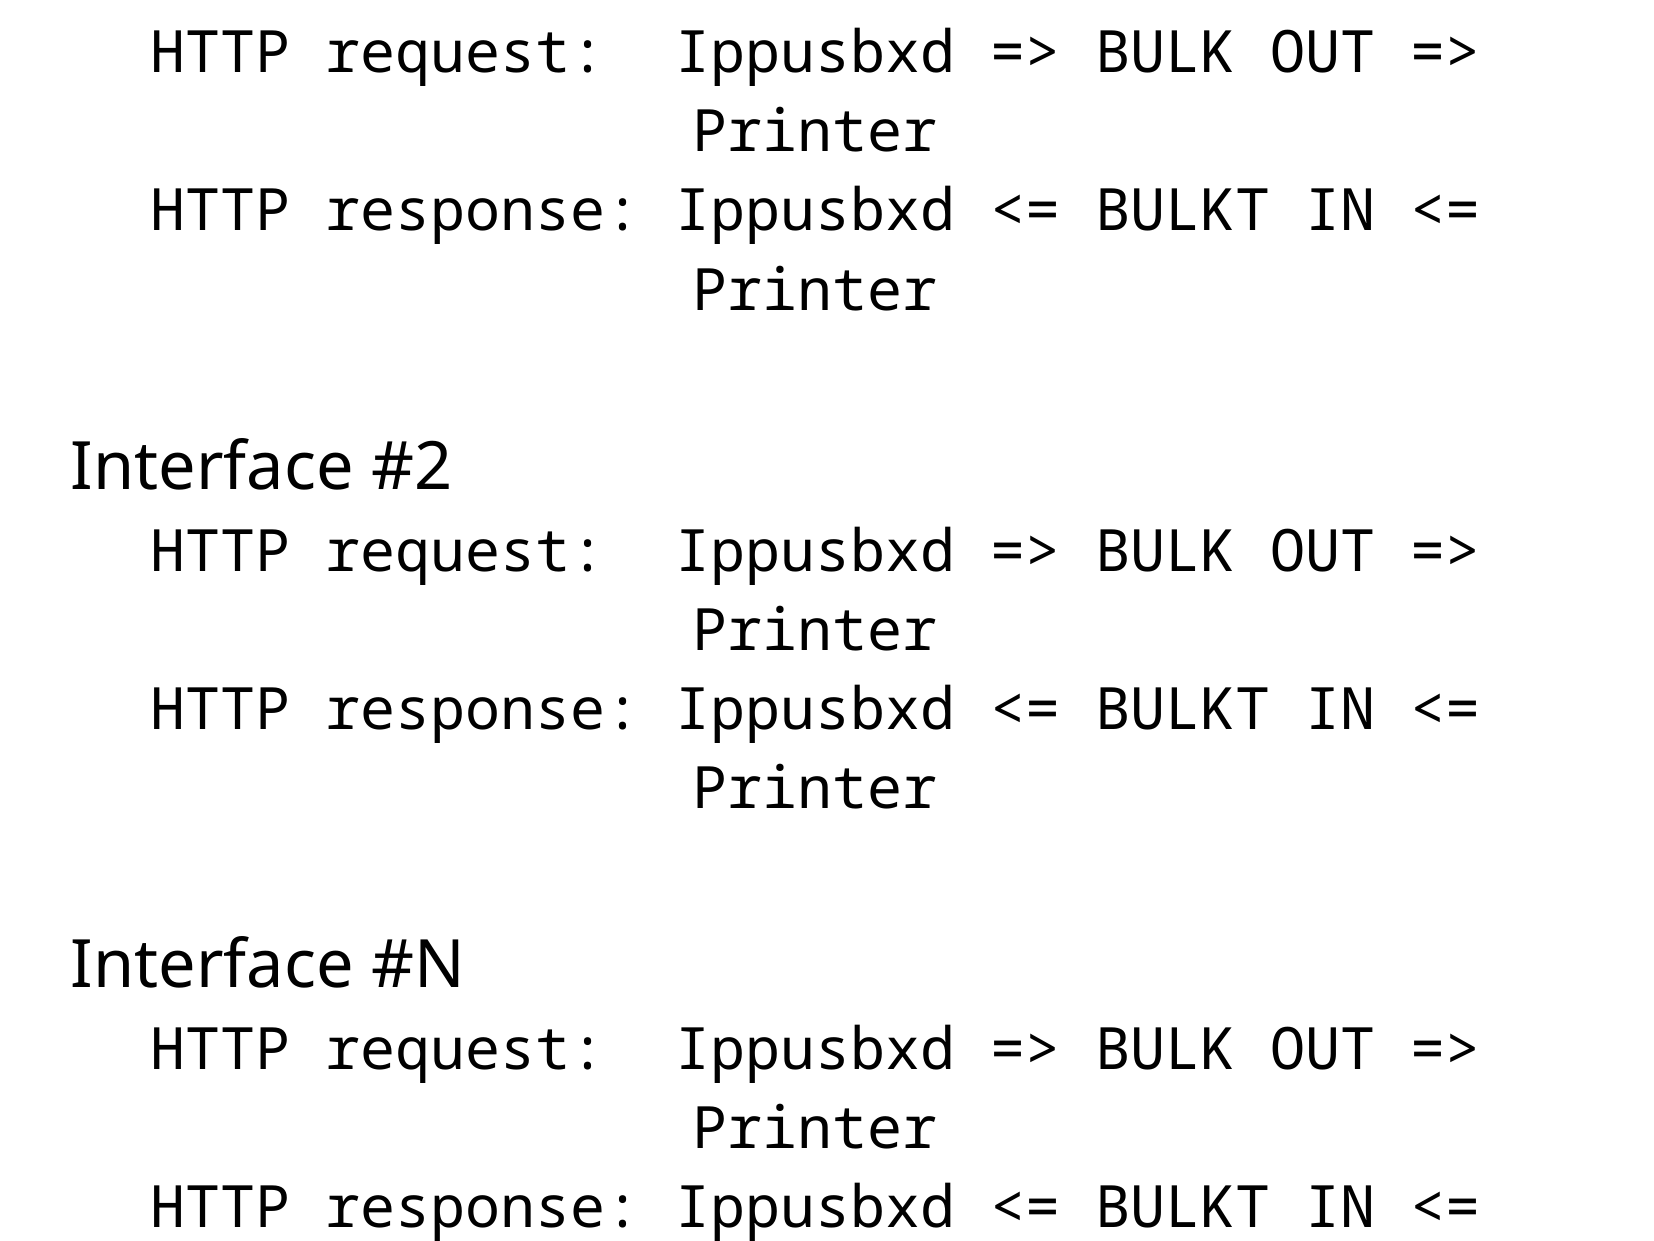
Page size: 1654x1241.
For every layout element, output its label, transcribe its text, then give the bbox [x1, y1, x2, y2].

text_box Example Data Flow Interface #1 HTTP request: Ippusbxd => BULK OUT => Printer HTTP response: Ippusbxd <= BULKT IN <= Printer Interface #2 HTTP request: Ippusbxd => BULK OUT => Printer HTTP response: Ippusbxd <= BULKT IN <= Printer Interface #N HTTP request: Ippusbxd => BULK OUT => Printer HTTP response: Ippusbxd <= BULKT IN <= Printer Interactions may occur simultaneously [70, 141, 1559, 1111]
